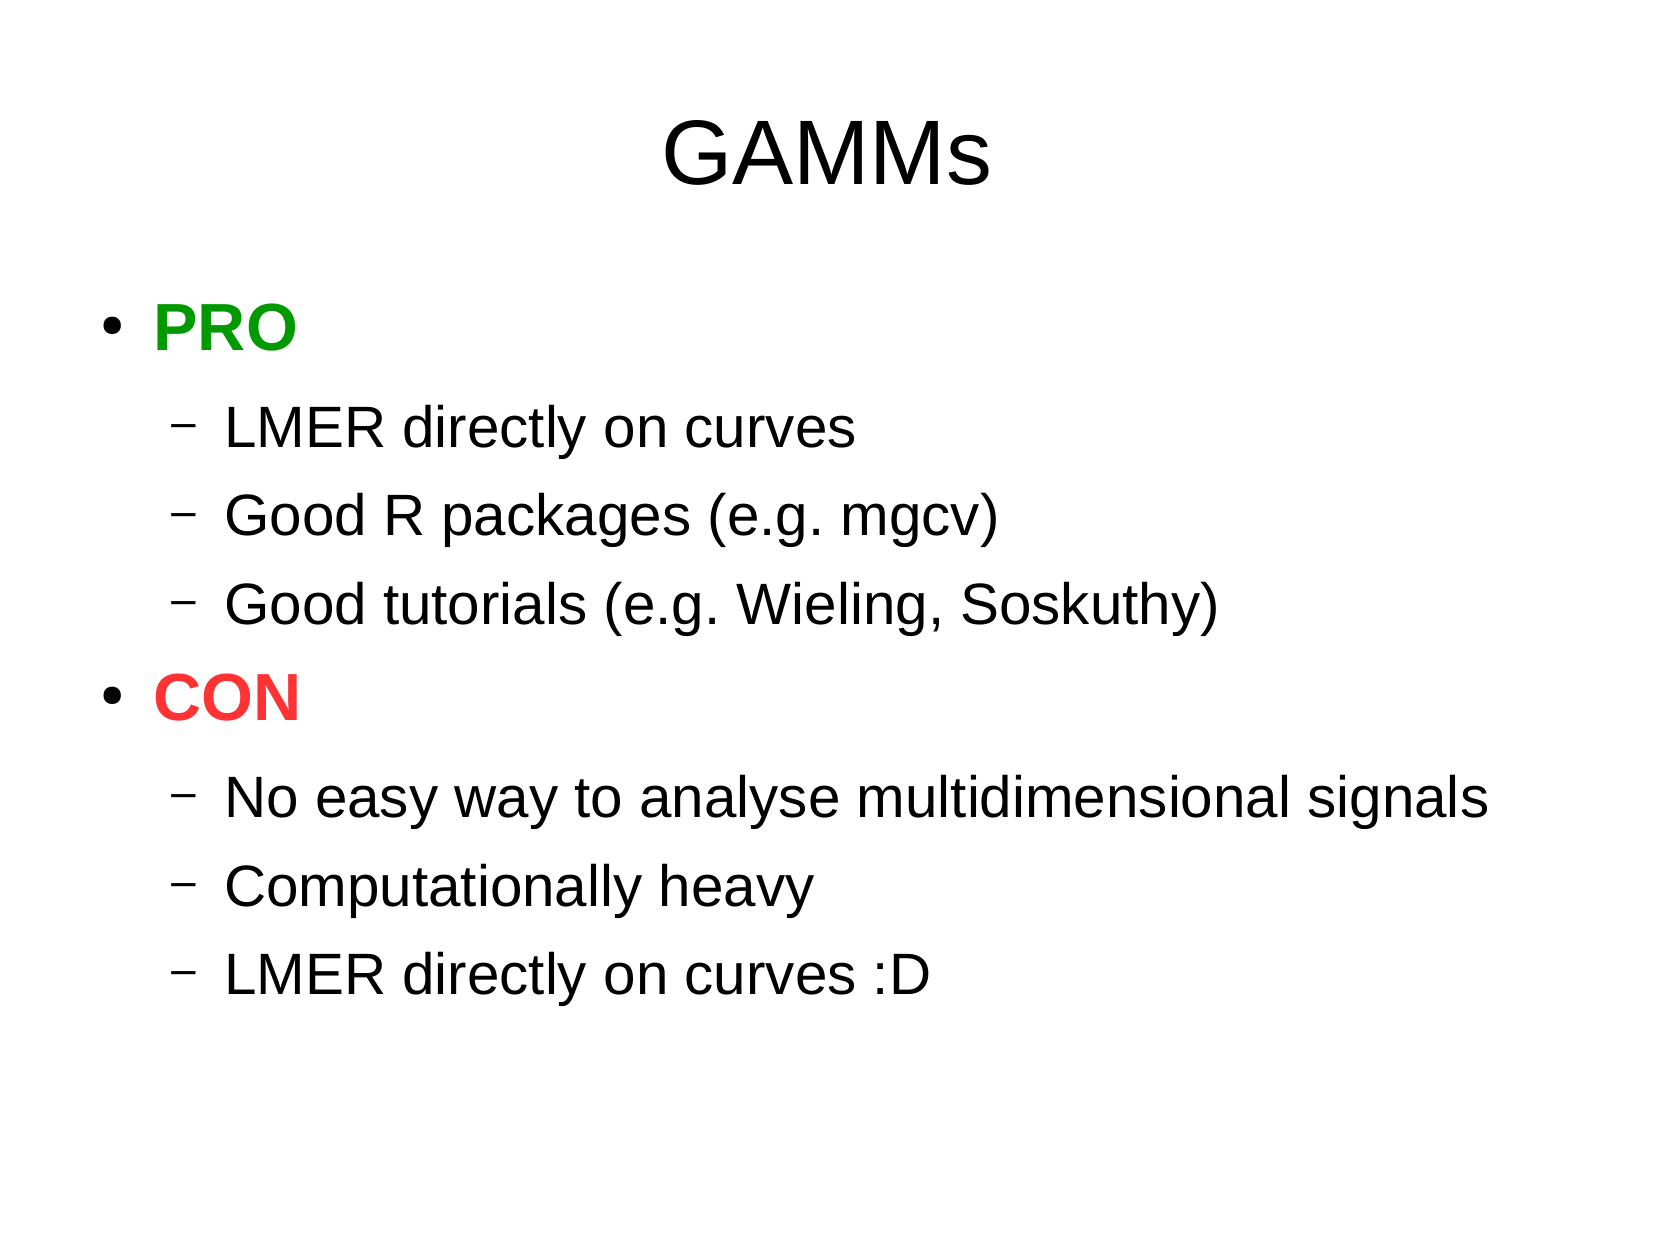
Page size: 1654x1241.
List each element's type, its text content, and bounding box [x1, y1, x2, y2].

list PRO LMER directly on curves Good R packages (e.g. mgcv) Good tutorials (e.g. Wieling, Soskuthy) CON No easy way to analyse multidimensional signals Computationally heavy LMER directly on curves :D [82, 290, 1571, 1010]
title GAMMs [82, 49, 1571, 257]
